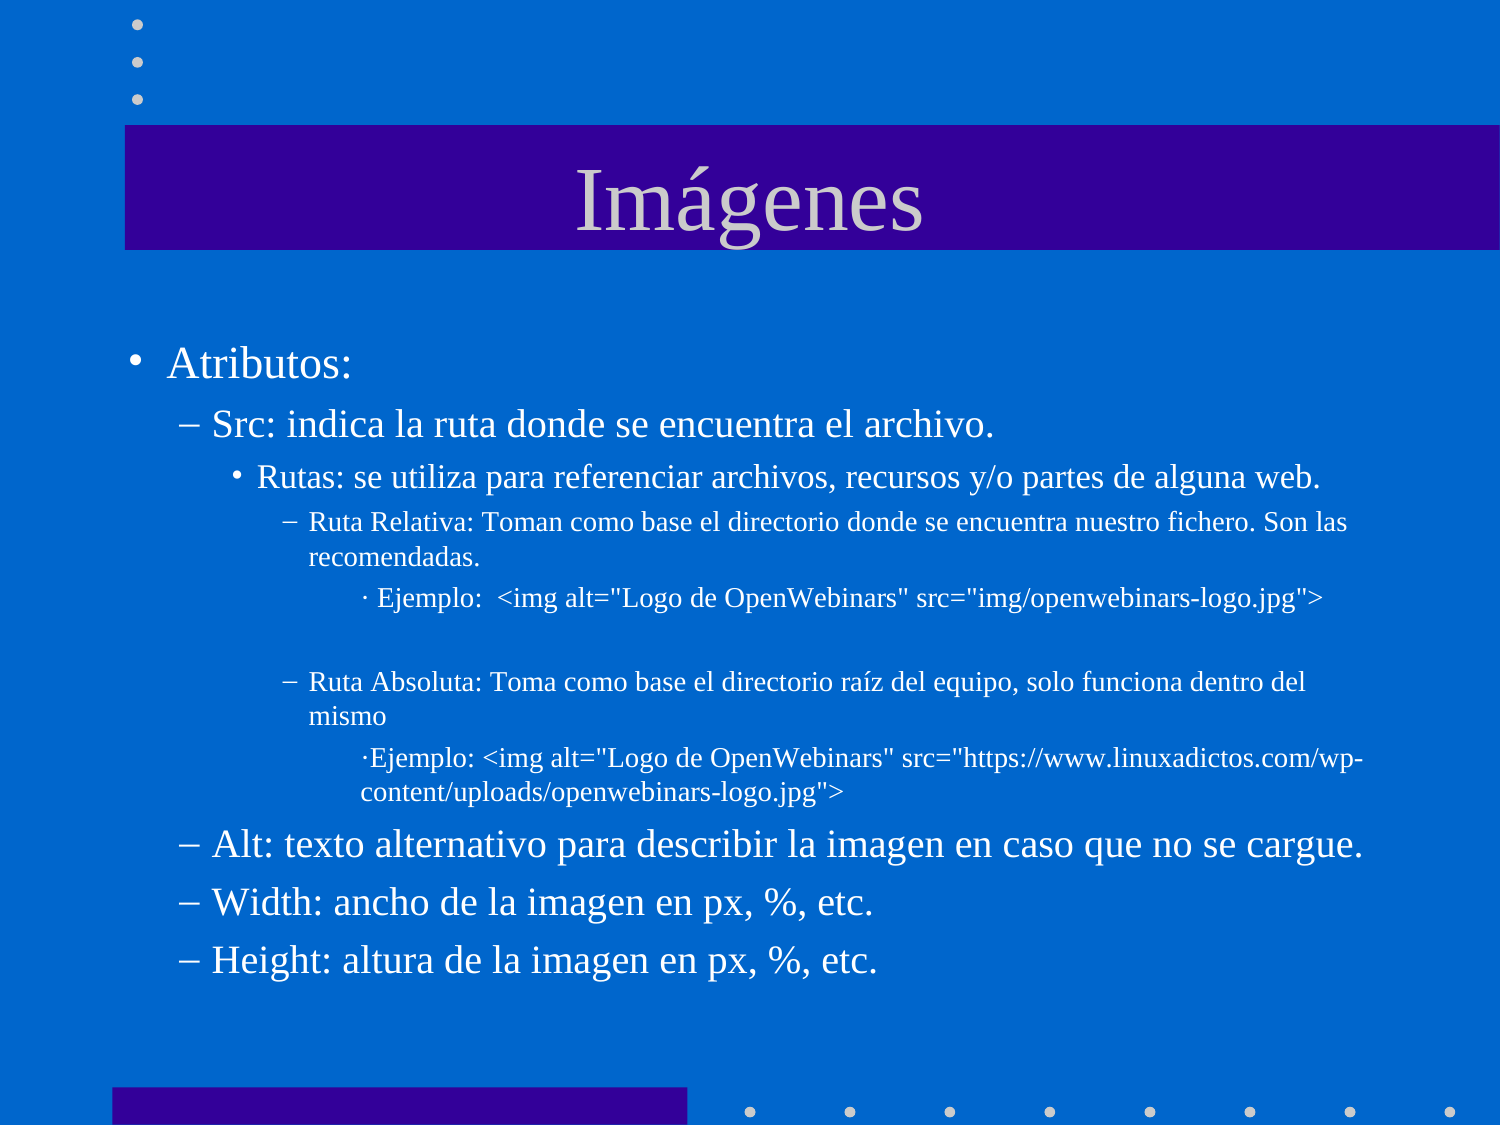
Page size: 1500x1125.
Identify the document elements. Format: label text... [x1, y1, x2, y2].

title Imágenes [112, 99, 1388, 288]
list Atributos: Src: indica la ruta donde se encuentra el archivo. Rutas: se utiliza para referenciar archivos, recursos y/o partes de alguna web. Ruta Relativa: Toman como base el directorio donde se encuentra nuestro fichero. Son las recomendadas. · Ejemplo: <img alt="Logo de OpenWebinars" src="img/openwebinars-logo.jpg"> Ruta Absoluta: Toma como base el directorio raíz del equipo, solo funciona dentro del mismo ·Ejemplo: <img alt="Logo de OpenWebinars" src="https://www.linuxadictos.com/wp-content/uploads/openwebinars-logo.jpg"> Alt: texto alternativo para describir la imagen en caso que no se cargue. Width: ancho de la imagen en px, %, etc. Height: altura de la imagen en px, %, etc. [112, 324, 1388, 1000]
